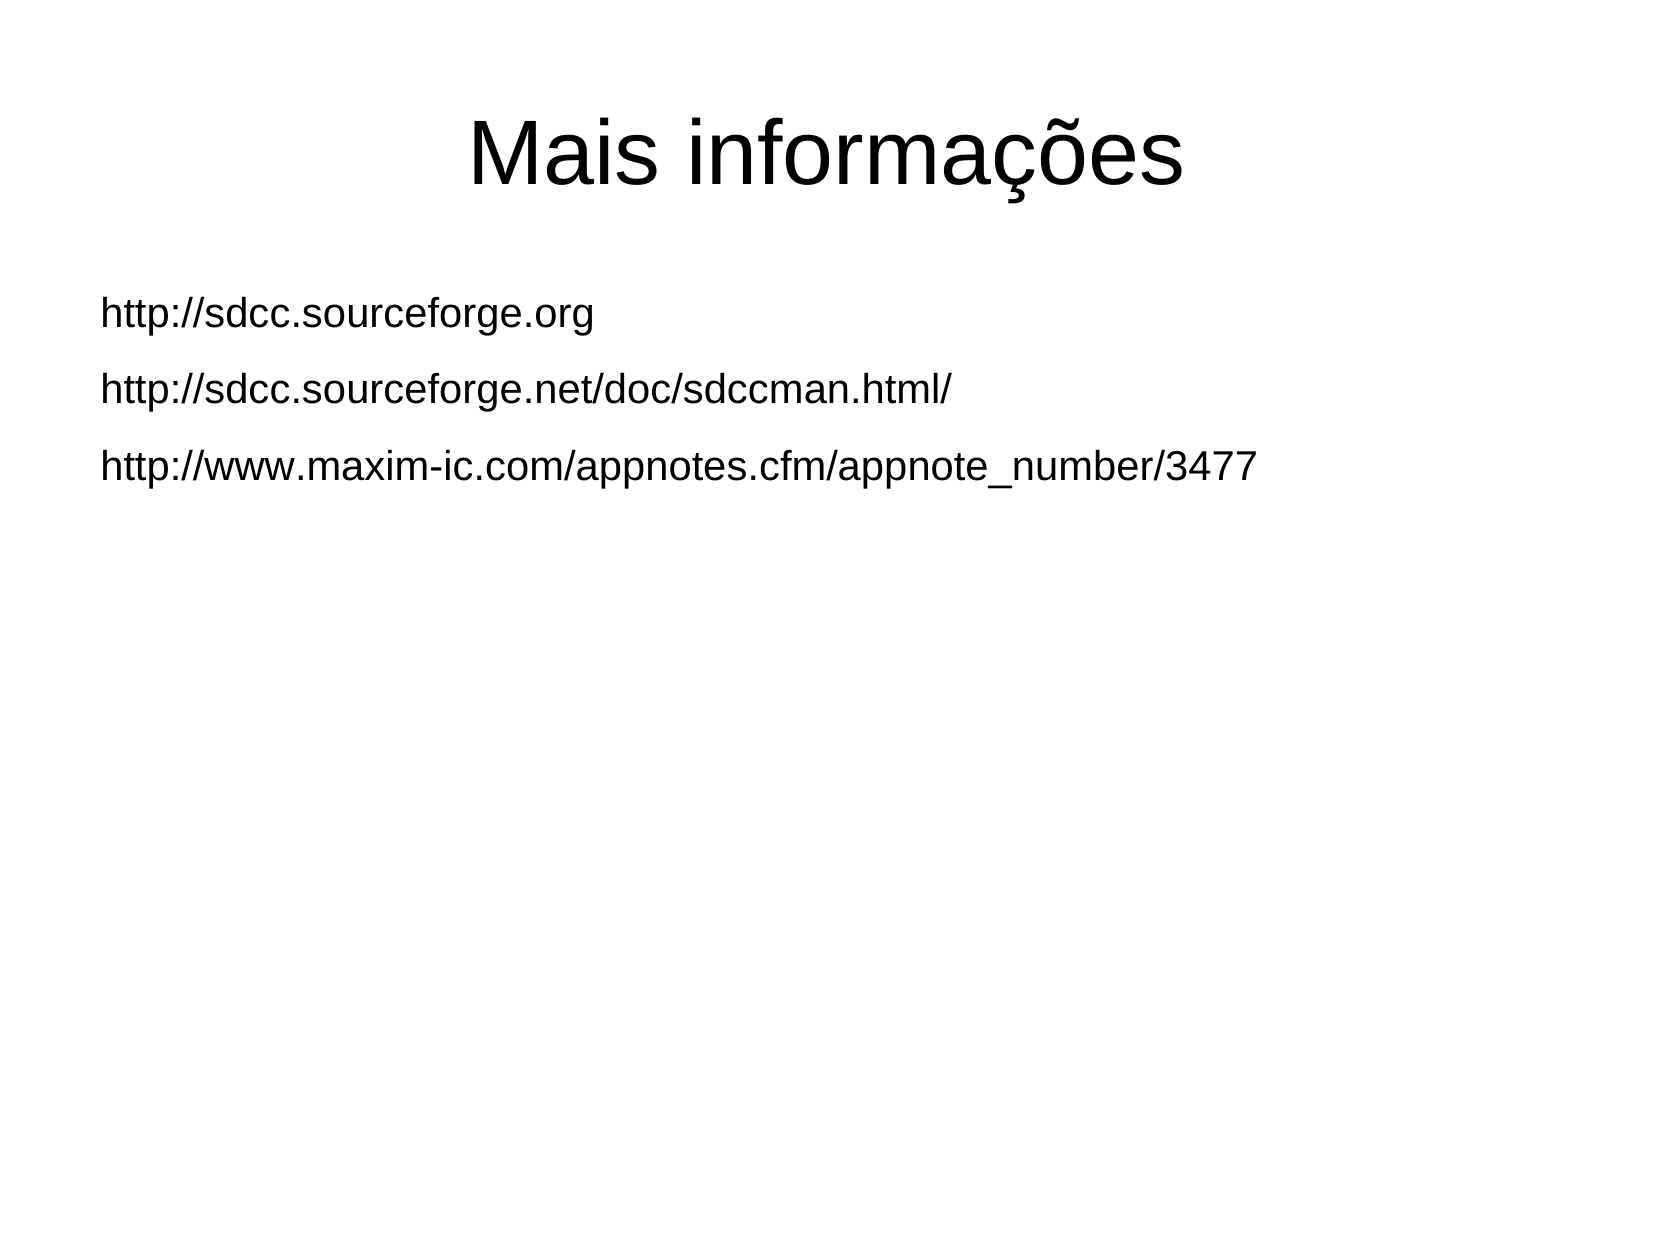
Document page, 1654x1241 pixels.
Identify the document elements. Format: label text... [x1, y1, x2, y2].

list http://sdcc.sourceforge.org http://sdcc.sourceforge.net/doc/sdccman.html/ http://www.maxim-ic.com/appnotes.cfm/appnote_number/3477 [82, 290, 1571, 1109]
title Mais informações [82, 49, 1571, 257]
